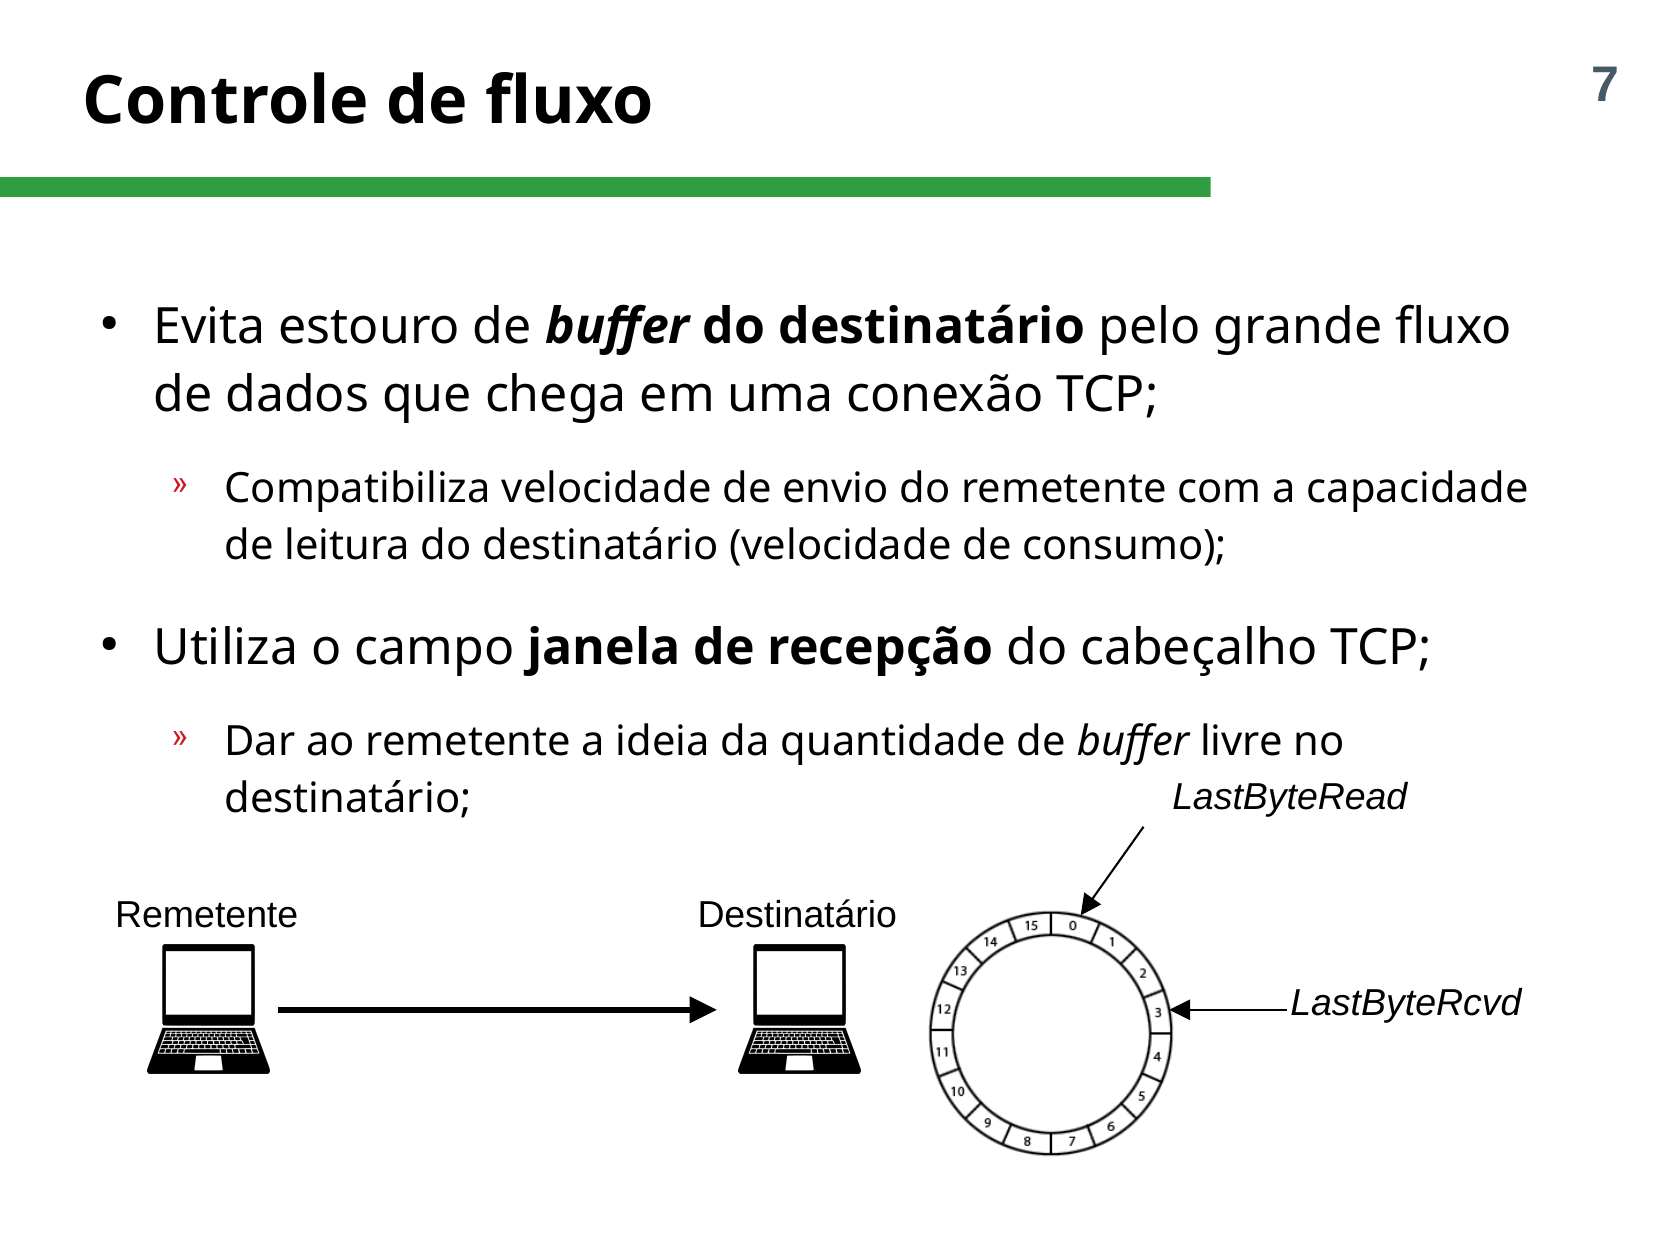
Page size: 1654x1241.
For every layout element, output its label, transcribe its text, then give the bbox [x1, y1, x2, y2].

text_box LastByteRcvd [1275, 974, 1571, 1034]
picture [147, 945, 270, 1074]
picture [903, 885, 1199, 1182]
list Evita estouro de buffer do destinatário pelo grande fluxo de dados que chega em uma conexão TCP; Compatibiliza velocidade de envio do remetente com a capacidade de leitura do destinatário (velocidade de consumo); Utiliza o campo janela de recepção do cabeçalho TCP; Dar ao remetente a ideia da quantidade de buffer livre no destinatário; [82, 290, 1571, 1216]
title Controle de fluxo [82, 0, 1152, 202]
picture [738, 945, 861, 1074]
text_box Destinatário [679, 885, 916, 945]
text_box Remetente [88, 885, 325, 945]
text_box LastByteRead [1157, 767, 1453, 827]
